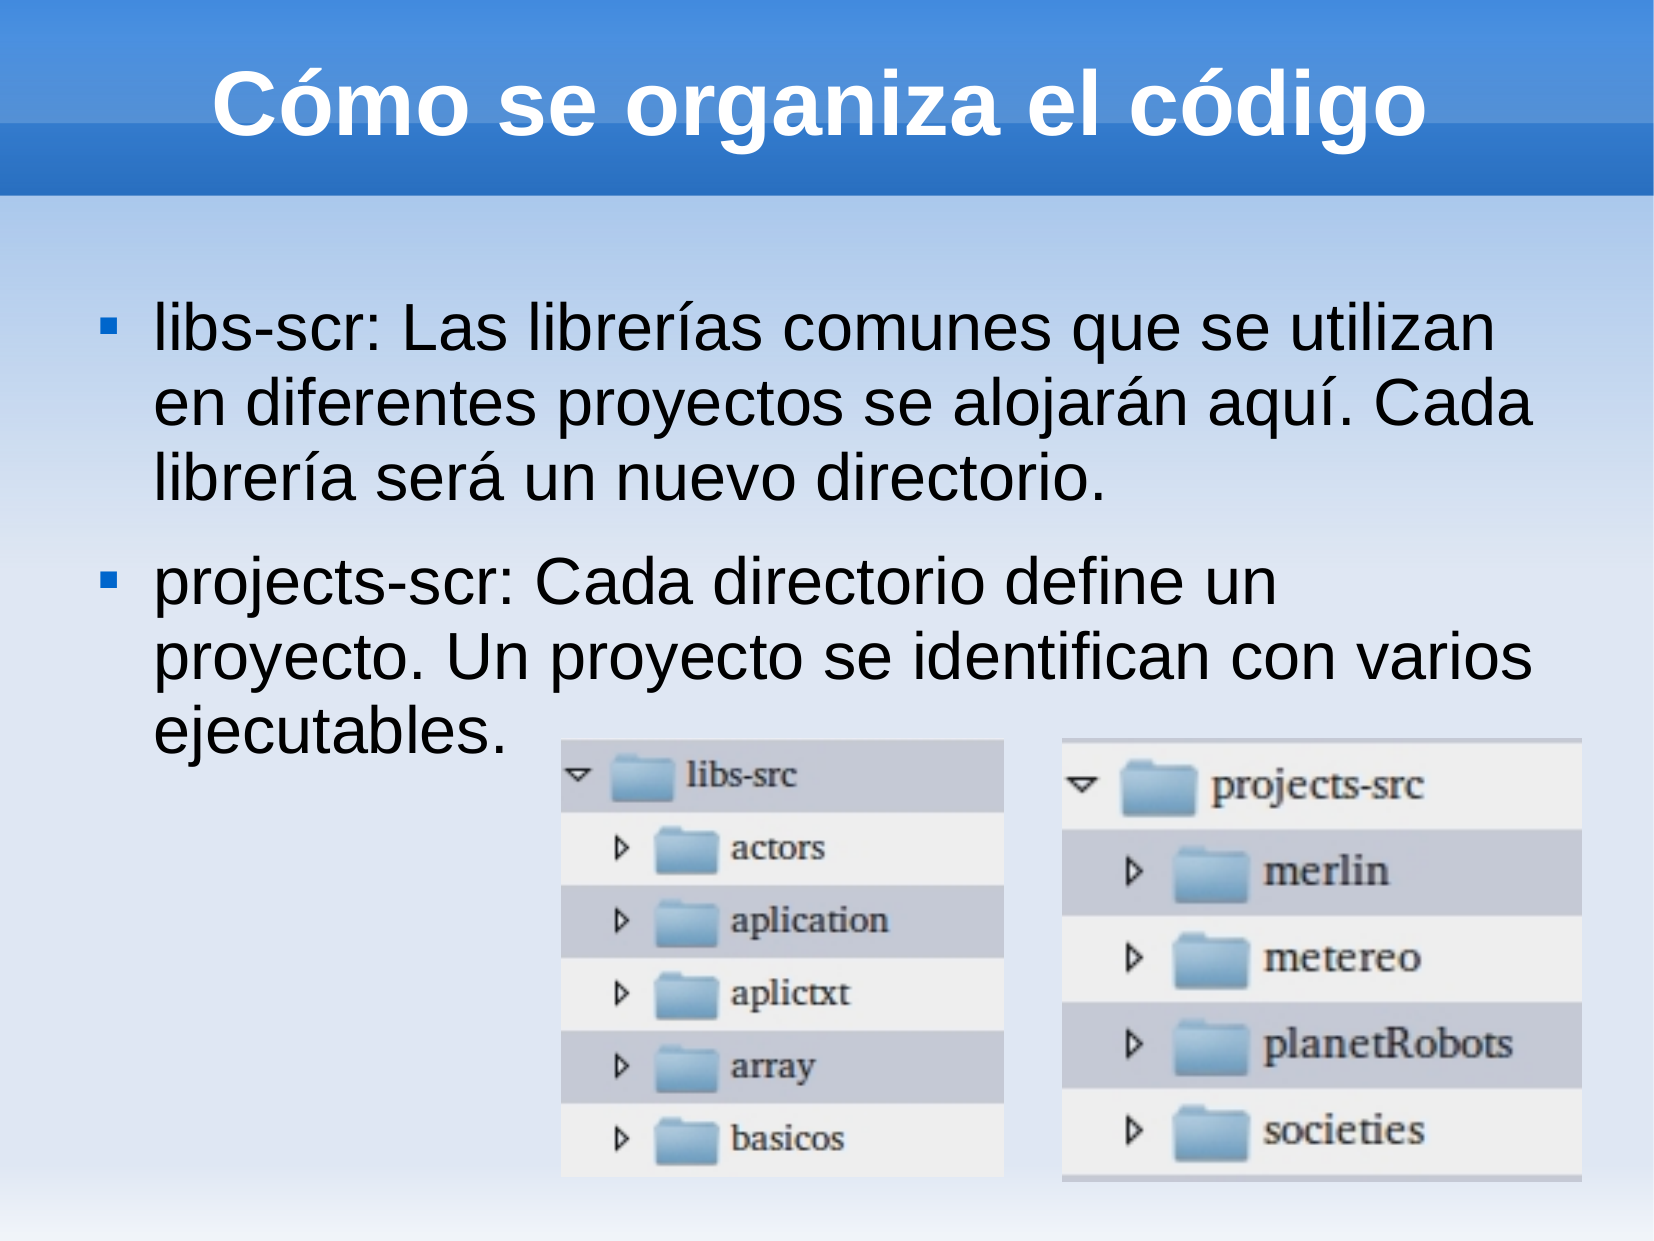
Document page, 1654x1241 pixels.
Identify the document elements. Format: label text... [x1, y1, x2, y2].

title Cómo se organiza el código [76, 0, 1565, 208]
picture [0, 0, 1654, 1241]
list libs-scr: Las librerías comunes que se utilizan en diferentes proyectos se alojarán aquí. Cada librería será un nuevo directorio. projects-scr: Cada directorio define un proyecto. Un proyecto se identifican con varios ejecutables. [82, 290, 1571, 769]
